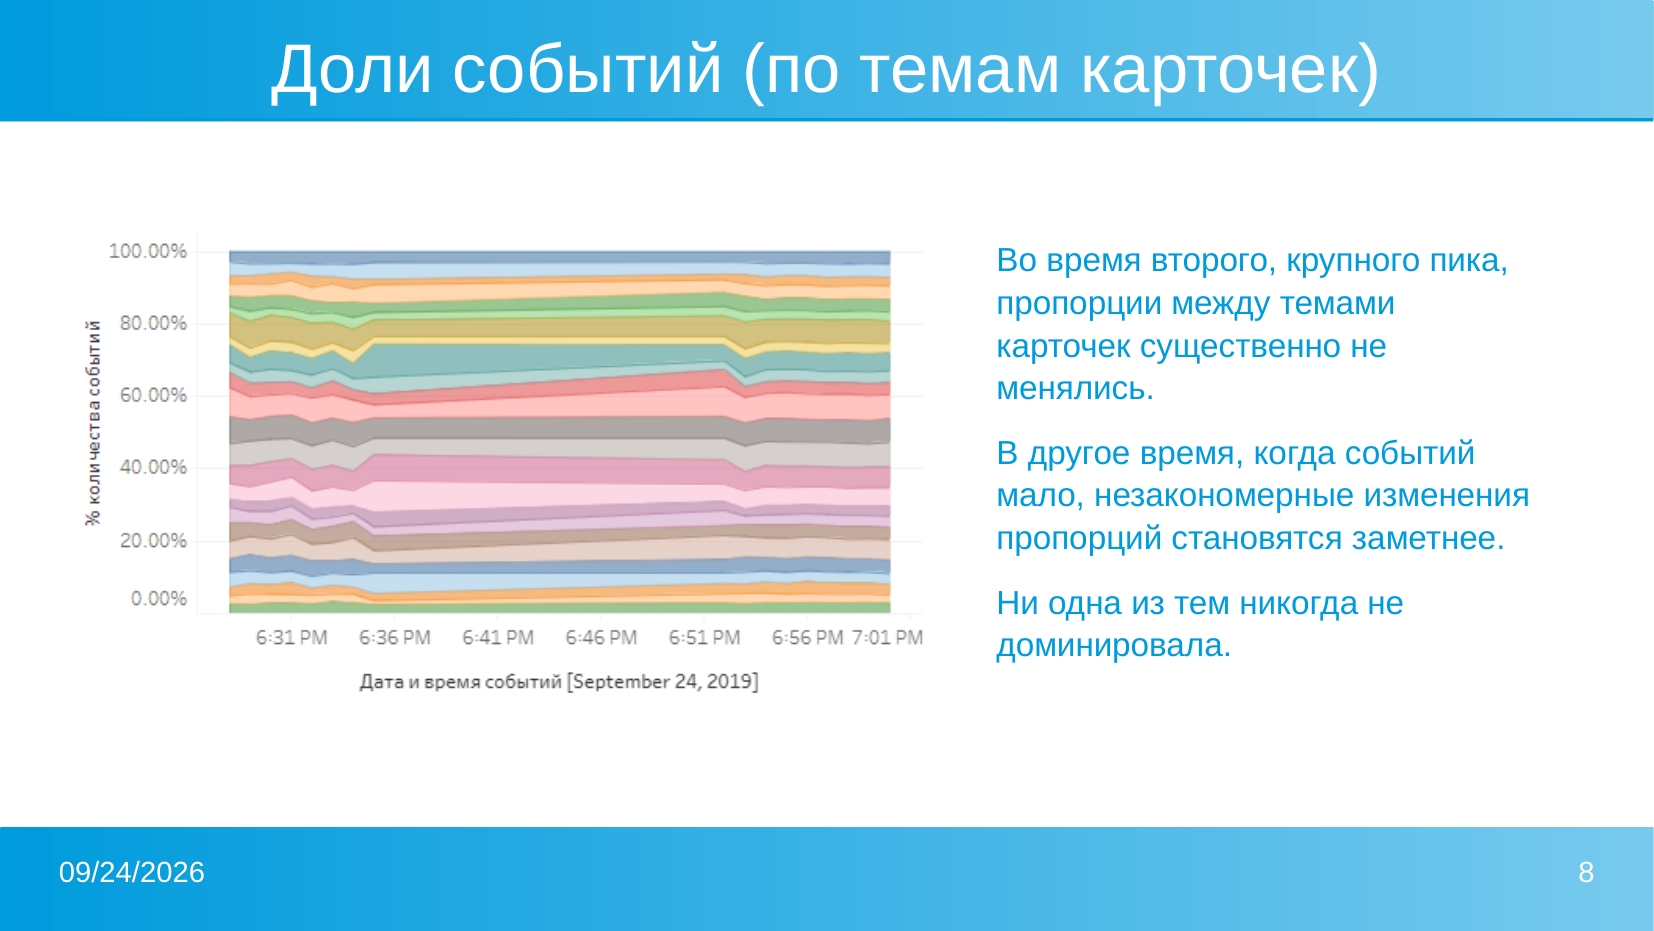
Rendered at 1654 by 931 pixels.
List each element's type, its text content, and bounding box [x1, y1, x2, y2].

title Доли событий (по темам карточек) [59, 29, 1595, 108]
list Во время второго, крупного пика, пропорции между темами карточек существенно не менялись. В другое время, когда событий мало, незакономерные изменения пропорций становятся заметнее. Ни одна из тем никогда не доминировала. [996, 187, 1538, 713]
picture [70, 233, 938, 704]
